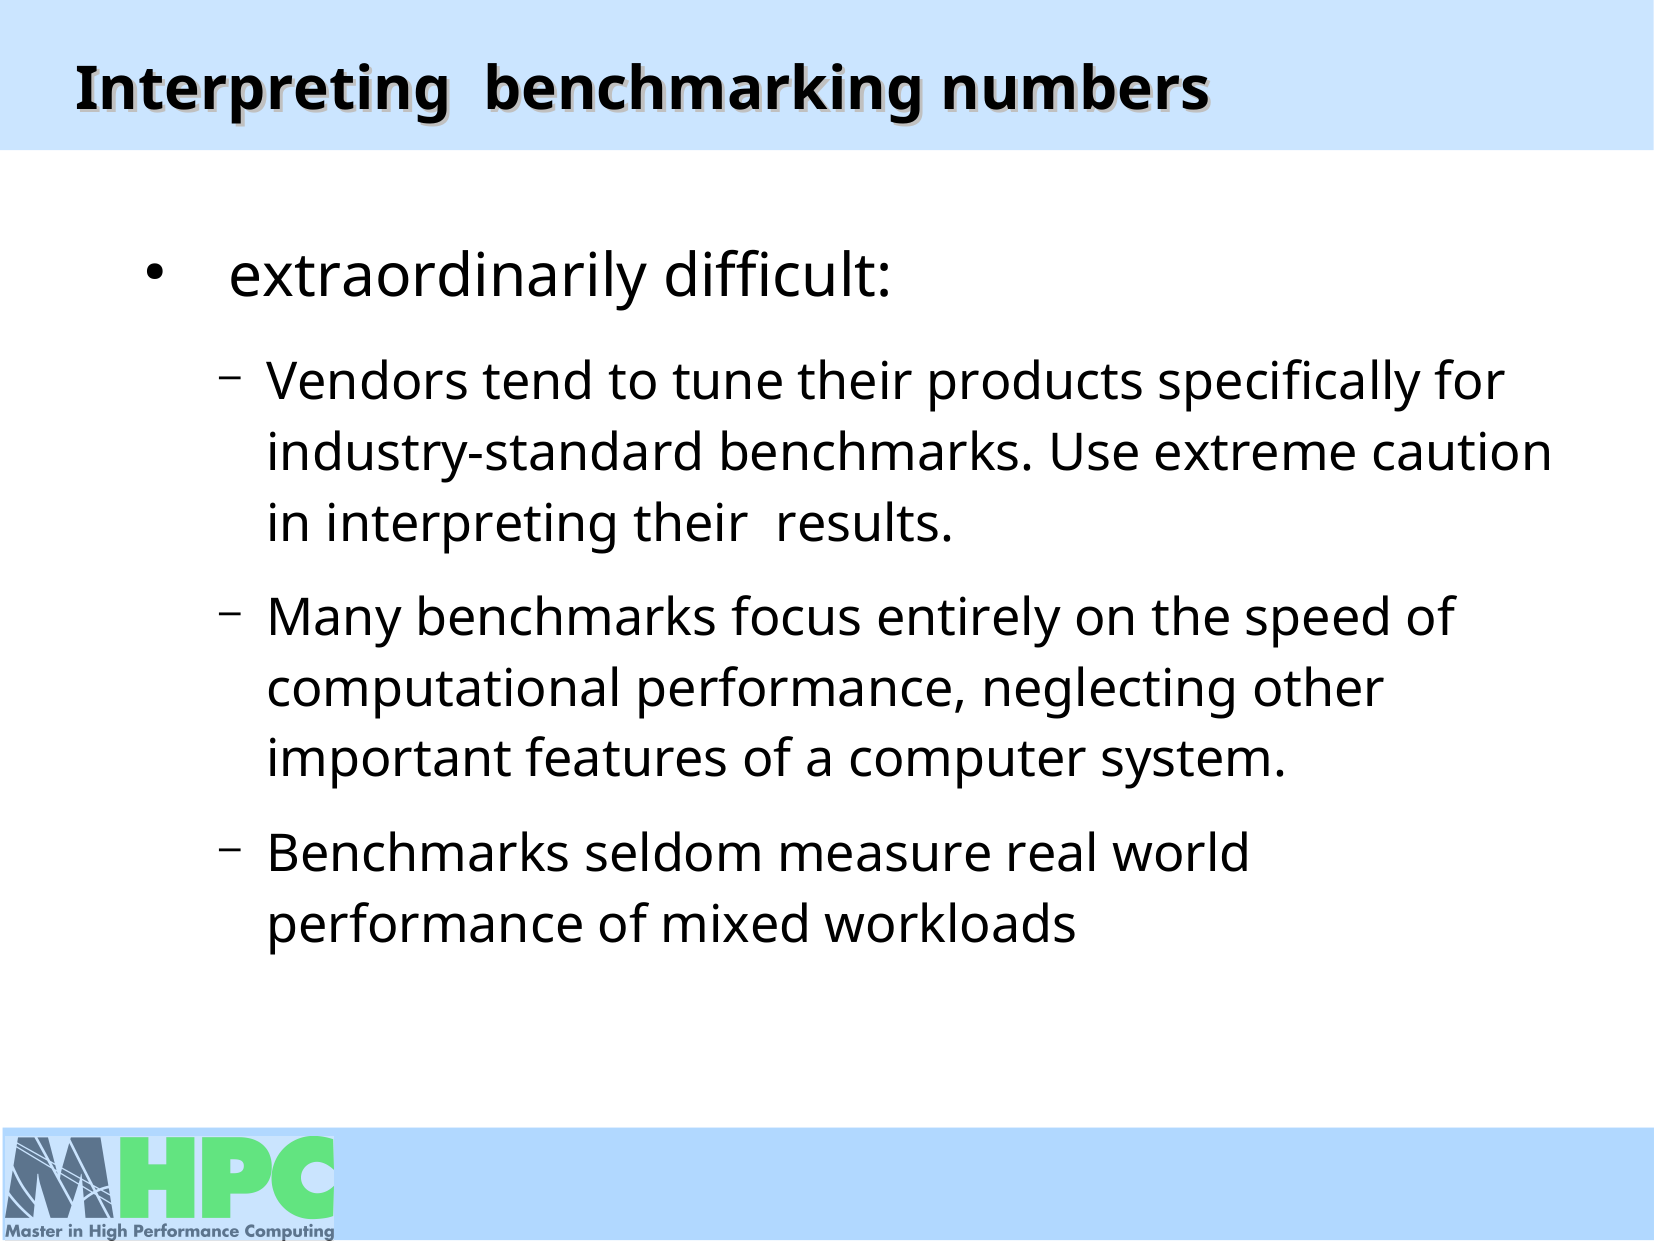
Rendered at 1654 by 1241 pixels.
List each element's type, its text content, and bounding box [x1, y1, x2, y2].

list extraordinarily difficult: Vendors tend to tune their products specifically for industry-standard benchmarks. Use extreme caution in interpreting their results. Many benchmarks focus entirely on the speed of computational performance, neglecting other important features of a computer system. Benchmarks seldom measure real world performance of mixed workloads [97, 120, 1561, 967]
title Interpreting benchmarking numbers [59, 0, 1406, 183]
